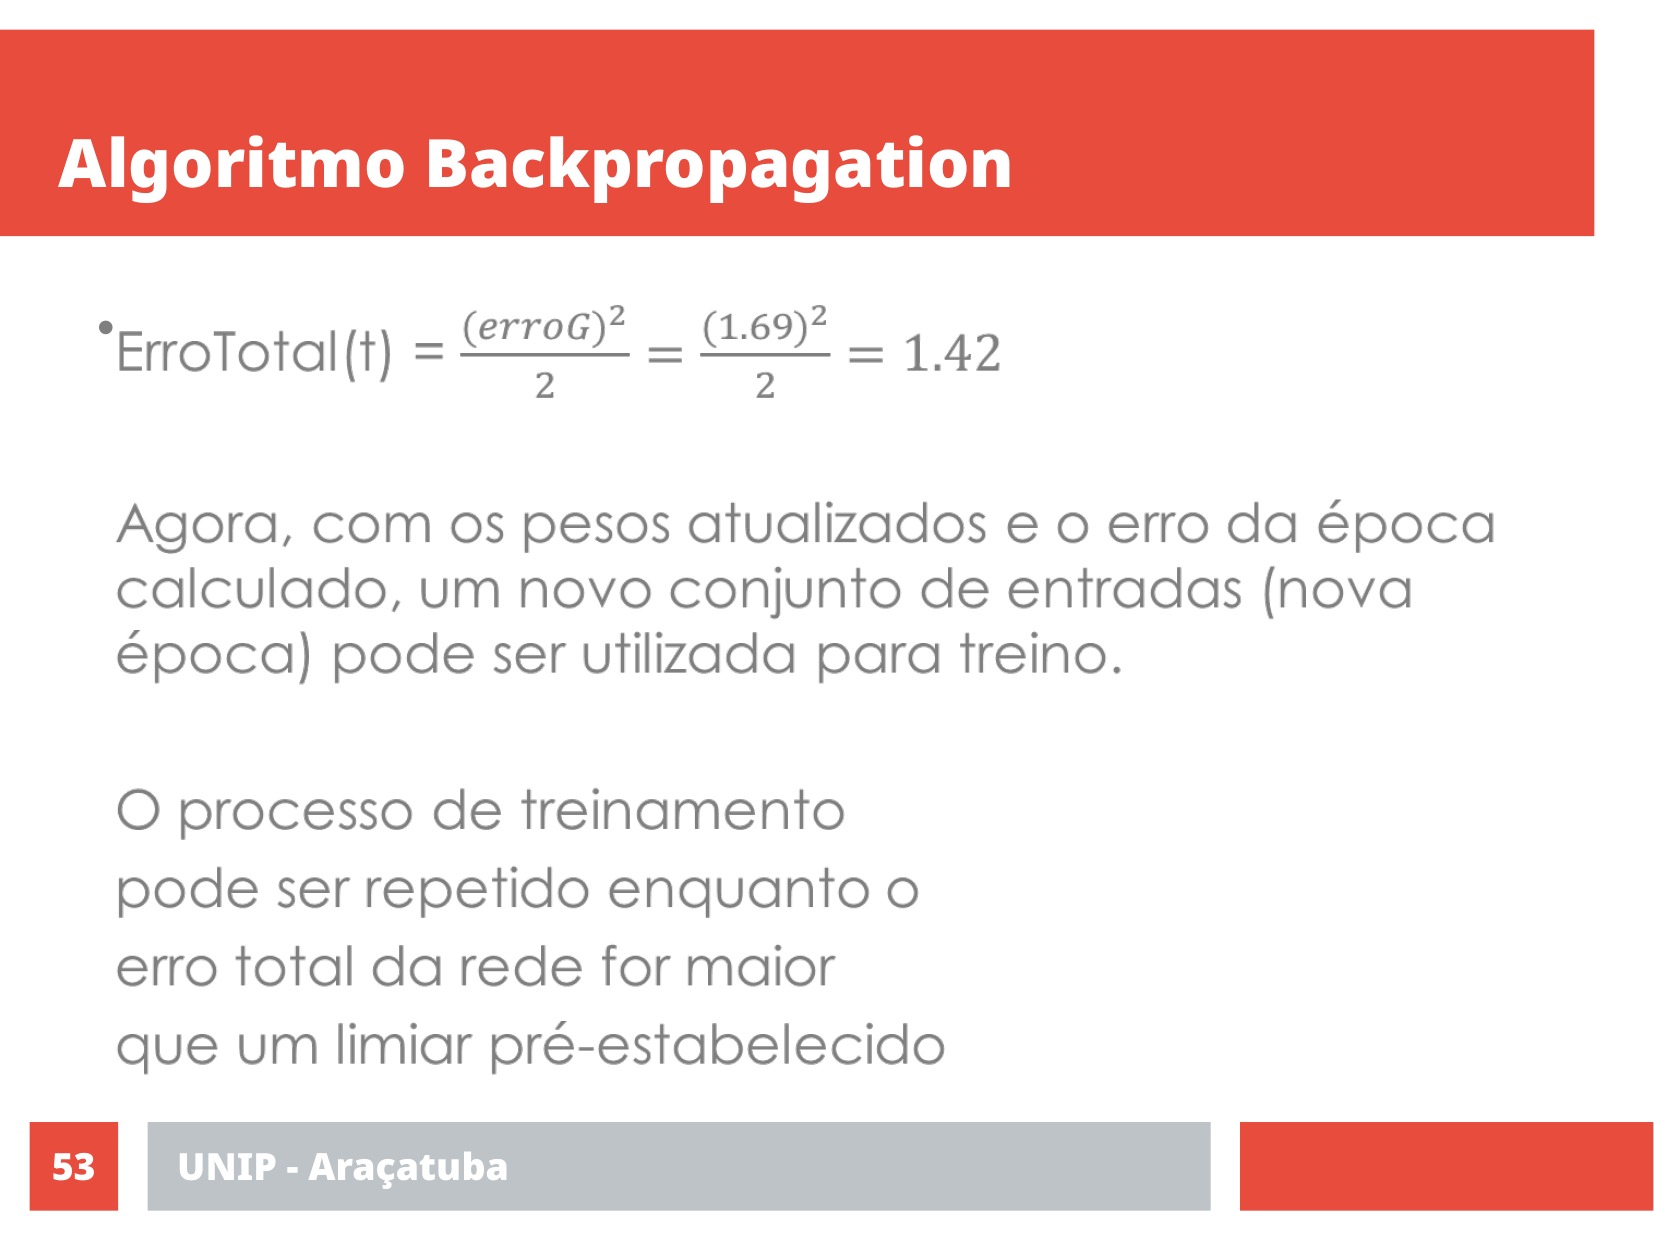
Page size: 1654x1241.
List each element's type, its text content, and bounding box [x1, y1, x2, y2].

list [82, 289, 1571, 1108]
title Algoritmo Backpropagation [59, 59, 1595, 207]
